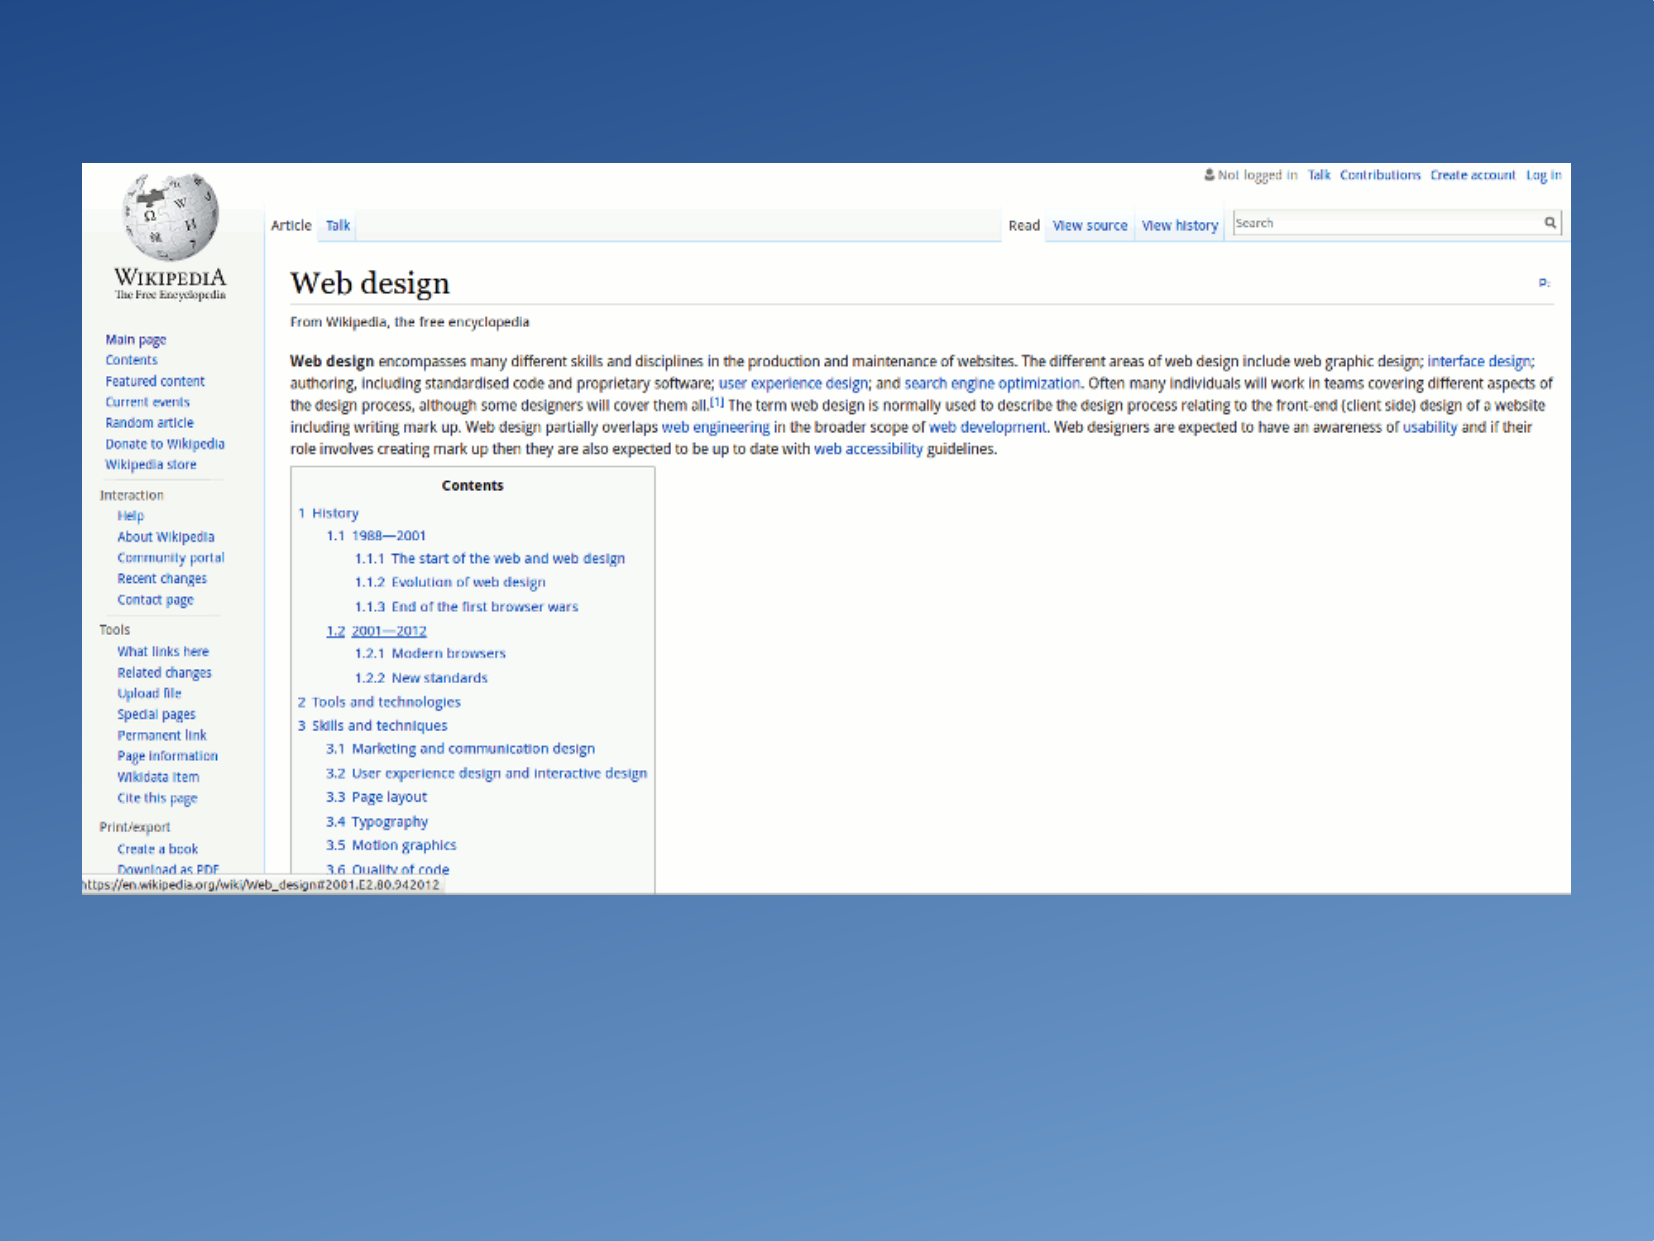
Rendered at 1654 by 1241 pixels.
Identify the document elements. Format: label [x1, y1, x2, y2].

picture [82, 163, 1571, 895]
